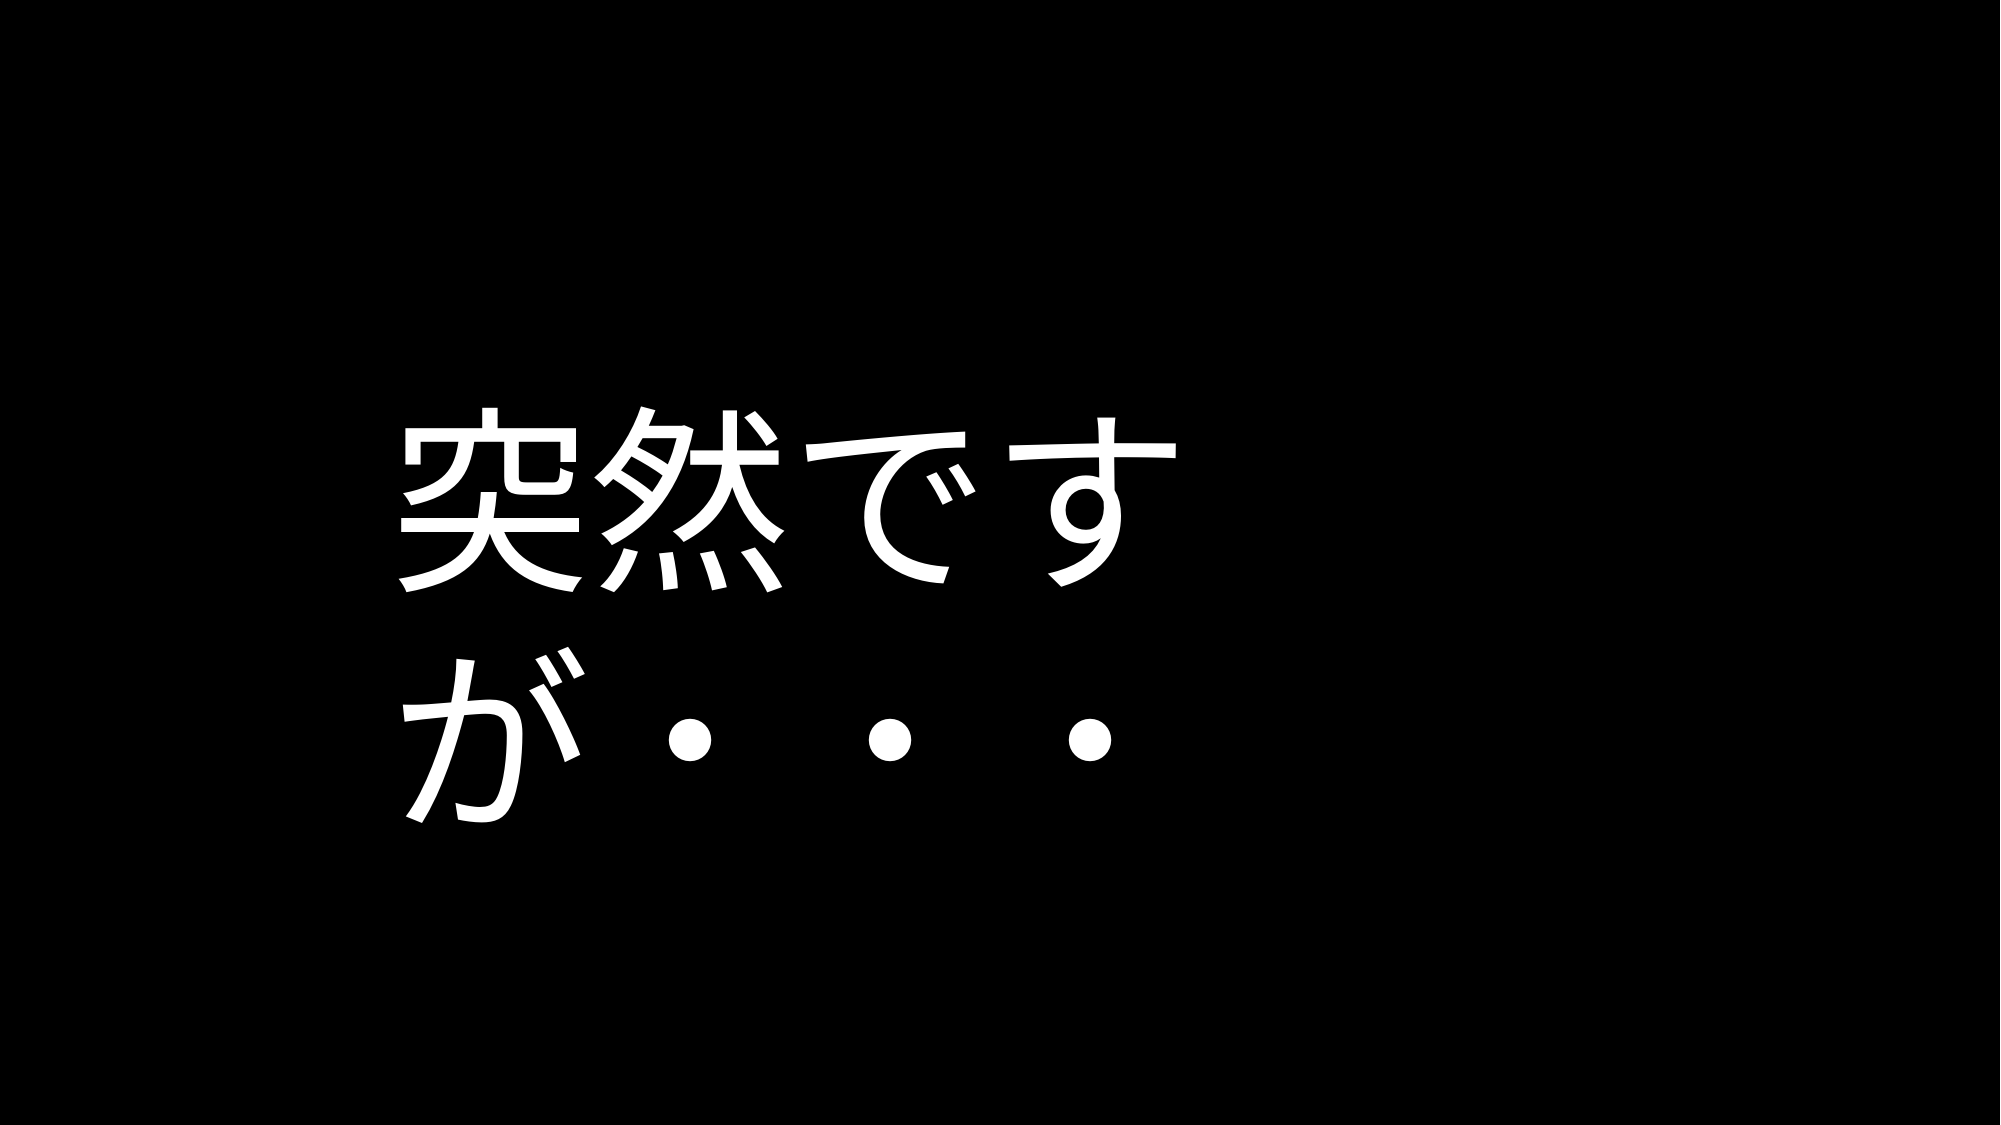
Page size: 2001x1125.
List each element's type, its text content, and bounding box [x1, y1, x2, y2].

text_box 突然ですが・・・ [375, 368, 1941, 864]
